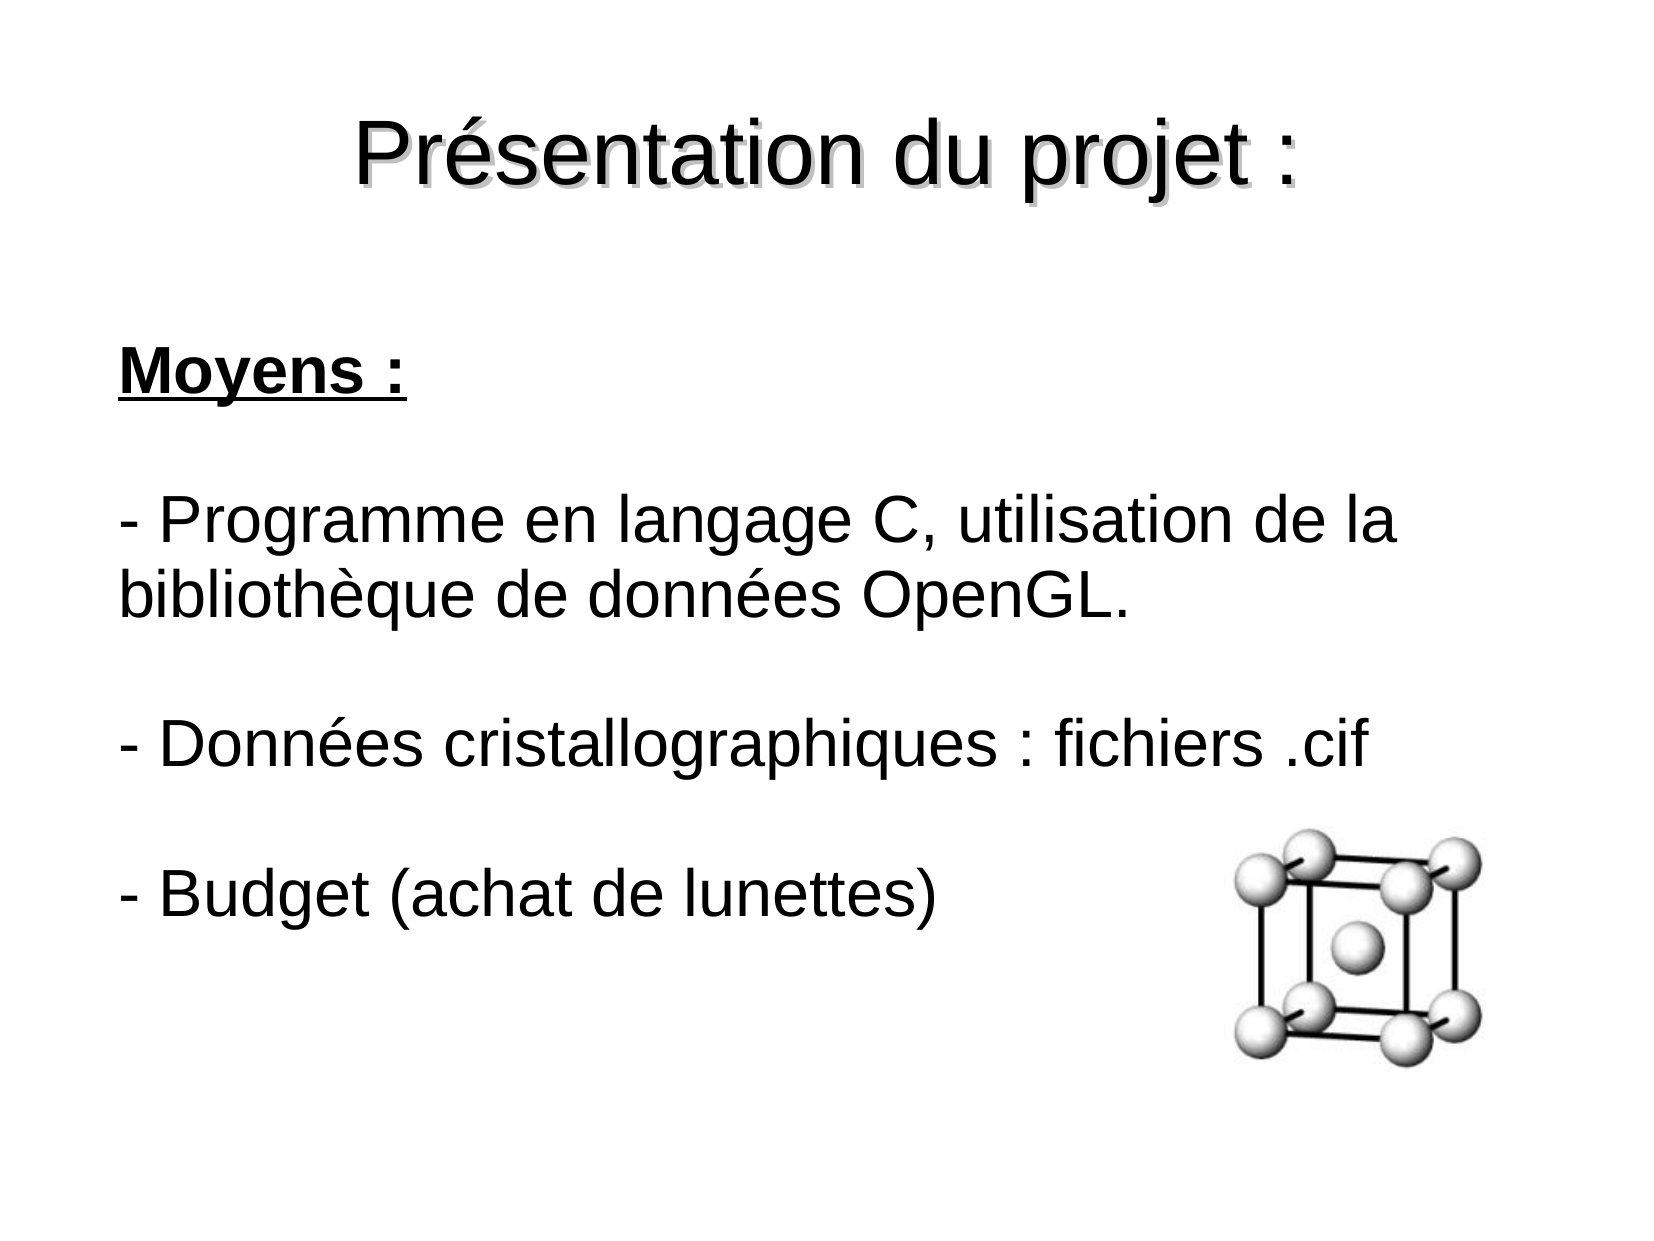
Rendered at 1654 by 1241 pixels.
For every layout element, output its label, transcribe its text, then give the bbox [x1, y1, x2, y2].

picture [1210, 826, 1506, 1073]
title Présentation du projet : [82, 56, 1571, 250]
subtitle Moyens : - Programme en langage C, utilisation de la bibliothèque de données OpenGL. - Données cristallographiques : fichiers .cif - Budget (achat de lunettes) [118, 229, 1607, 1034]
